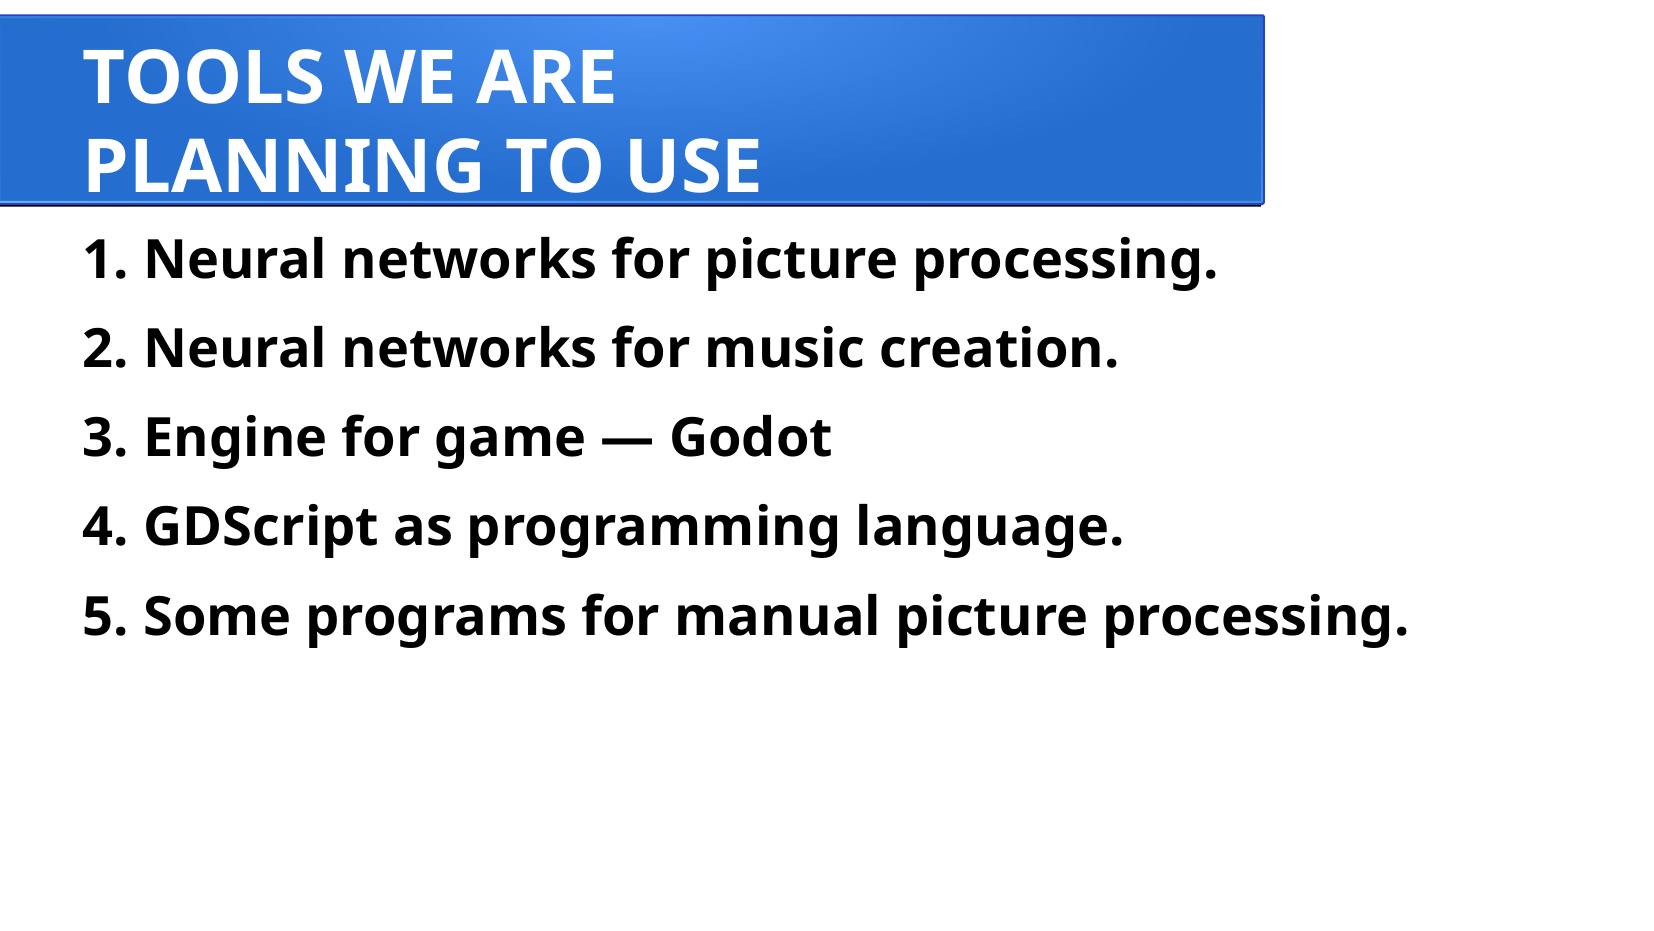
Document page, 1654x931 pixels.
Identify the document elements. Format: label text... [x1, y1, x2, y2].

list 1. Neural networks for picture processing. 2. Neural networks for music creation. 3. Engine for game — Godot 4. GDScript as programming language. 5. Some programs for manual picture processing. [82, 224, 1571, 764]
title TOOLS WE ARE PLANNING TO USE [82, 29, 1235, 196]
